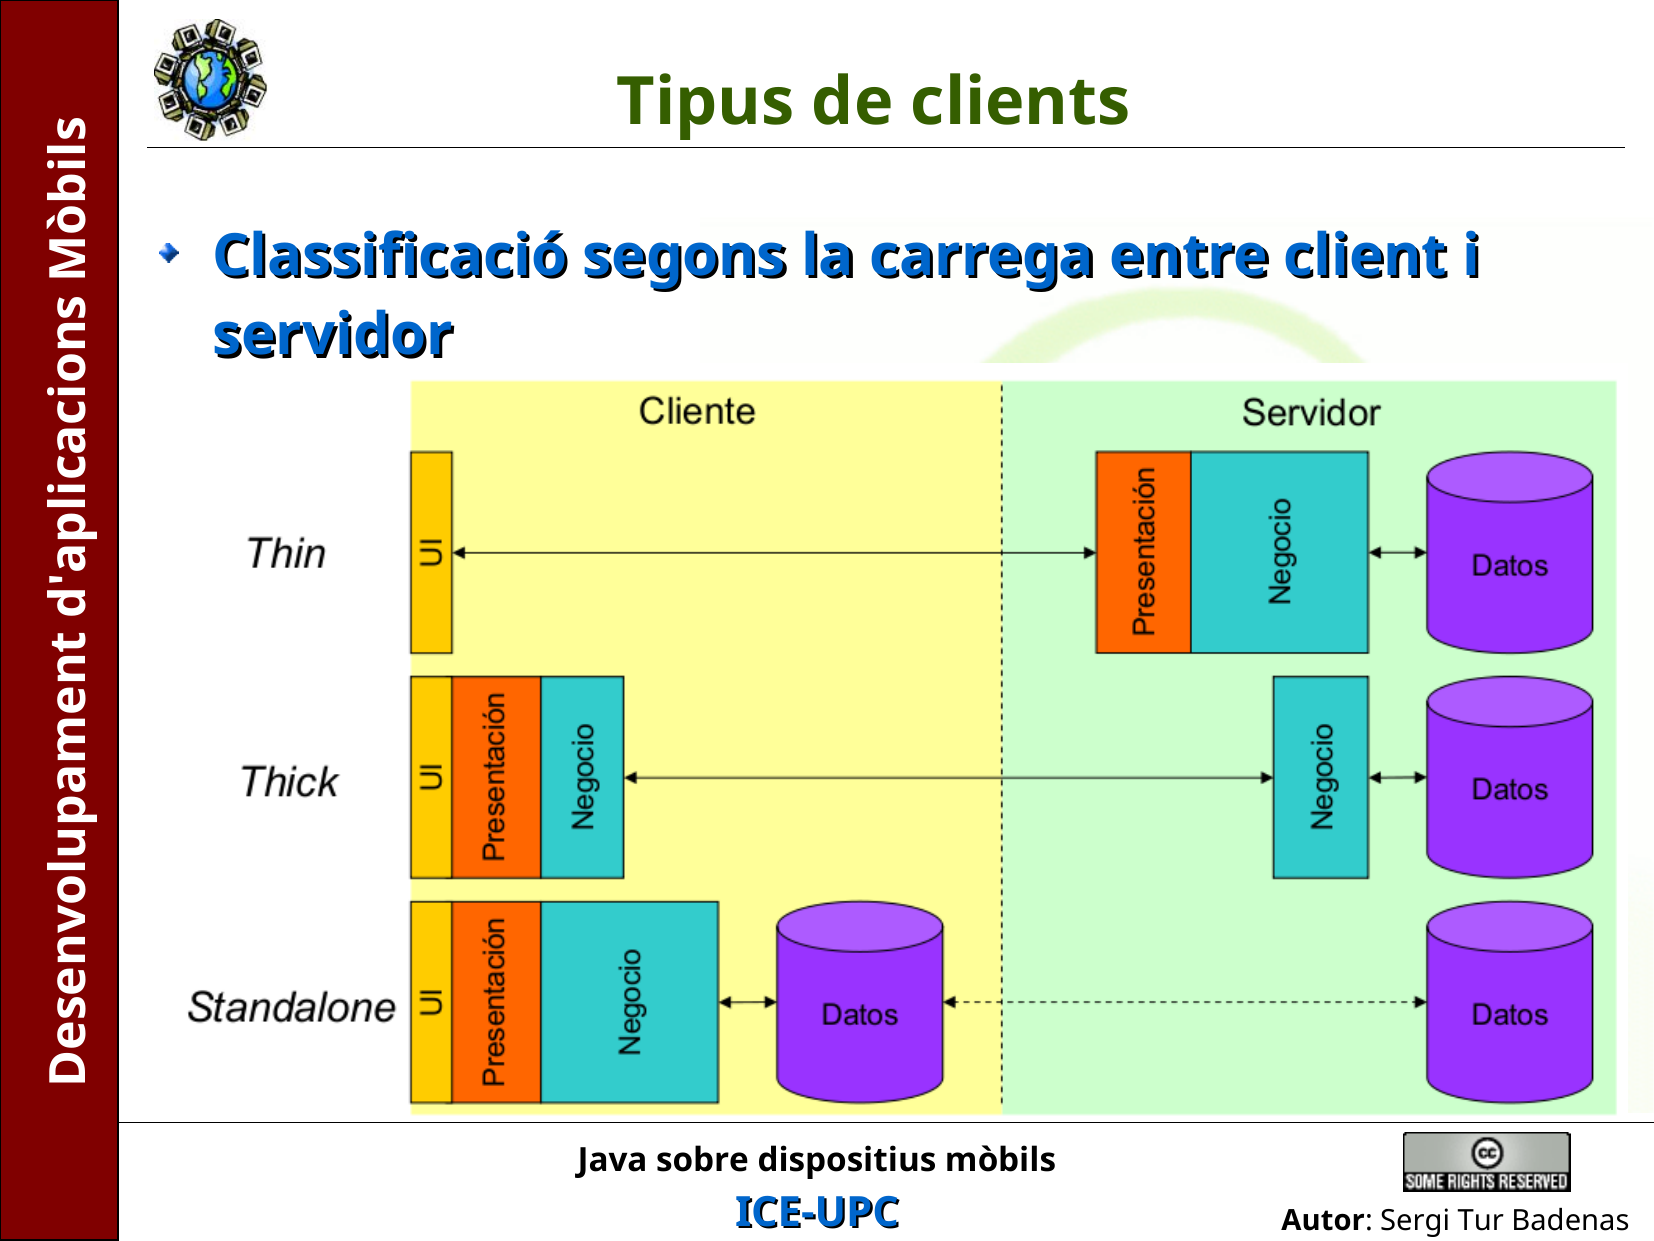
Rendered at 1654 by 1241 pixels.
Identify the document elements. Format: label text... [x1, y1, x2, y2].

title Tipus de clients [129, 49, 1619, 148]
picture [184, 217, 1654, 1122]
list Classificació segons la carrega entre client i servidor [141, 213, 1630, 1049]
picture [1403, 1132, 1571, 1192]
picture [154, 19, 268, 49]
